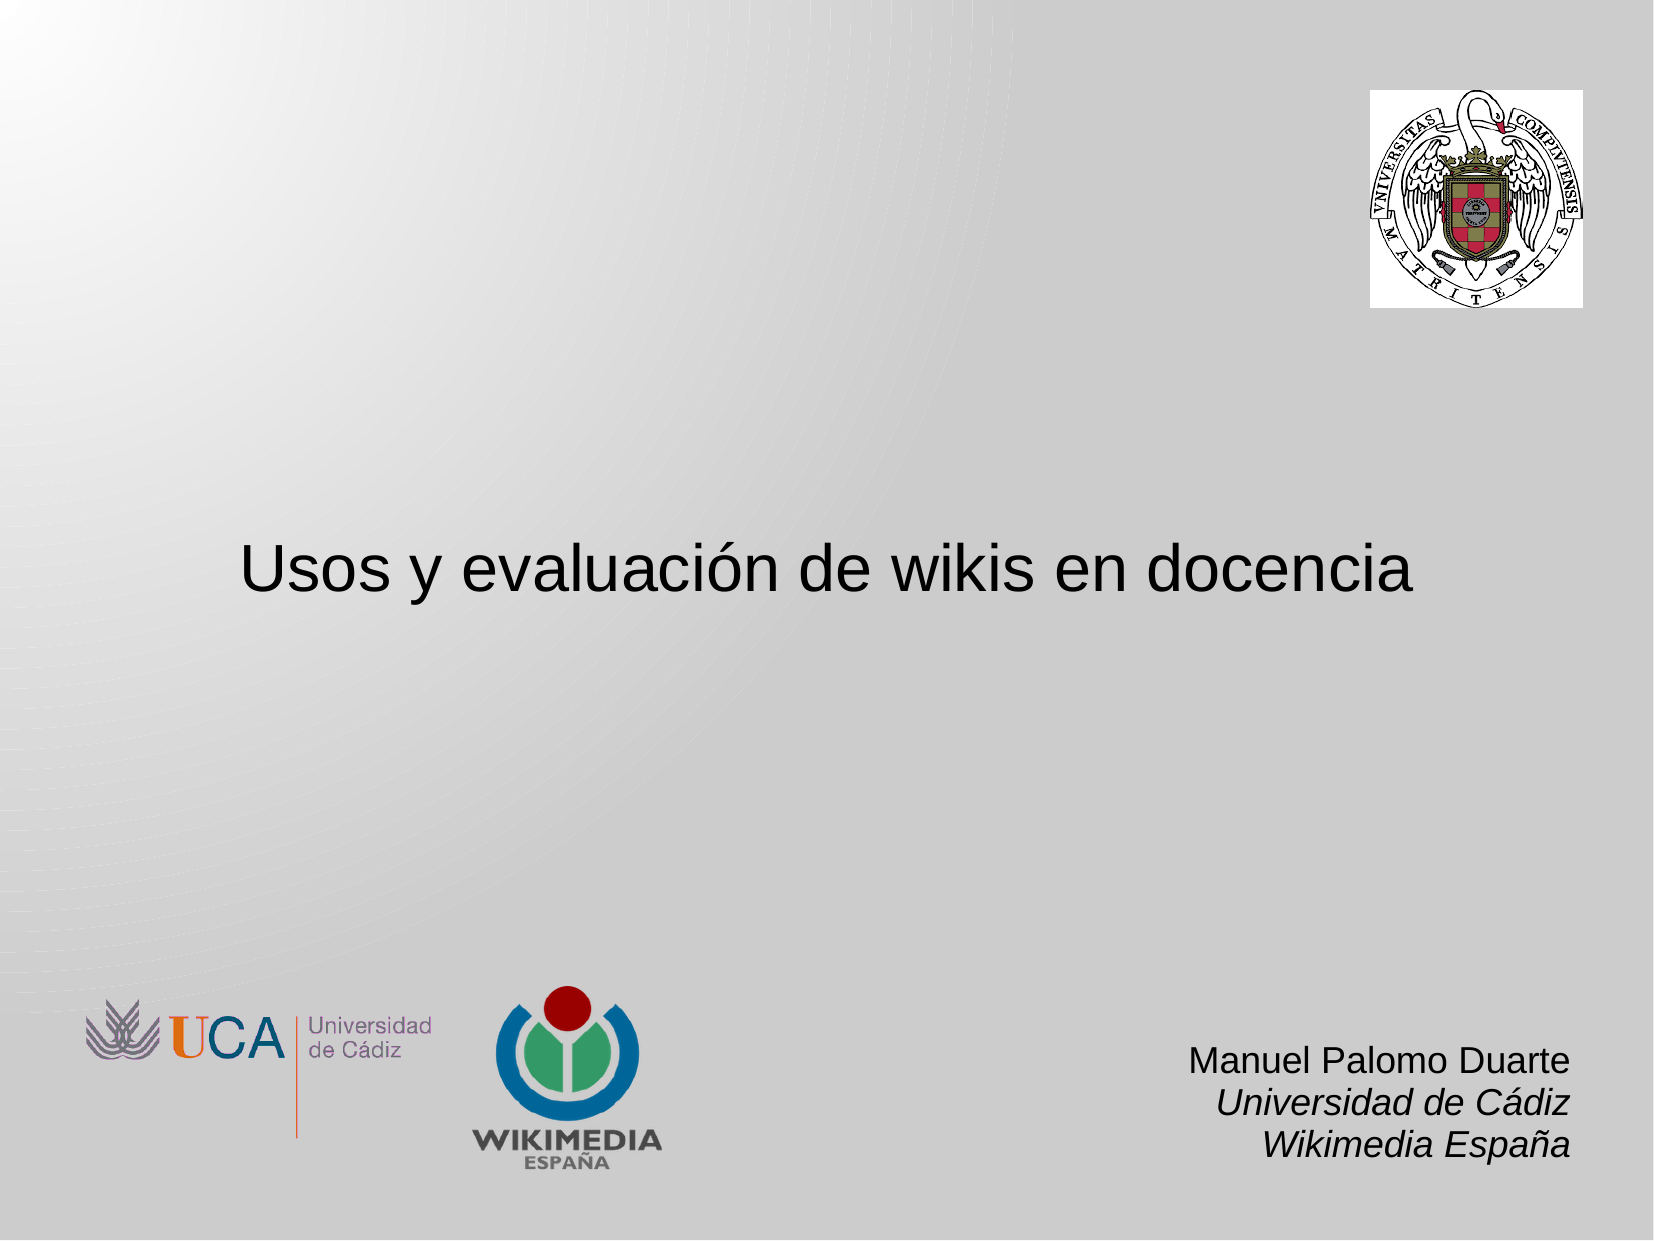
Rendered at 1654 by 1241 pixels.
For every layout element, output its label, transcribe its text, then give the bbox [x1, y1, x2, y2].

picture [472, 986, 662, 1170]
picture [1370, 90, 1583, 308]
subtitle Usos y evaluación de wikis en docencia Manuel Palomo Duarte Universidad de Cádiz Wikimedia España [82, 82, 1571, 1166]
picture [82, 992, 438, 1145]
